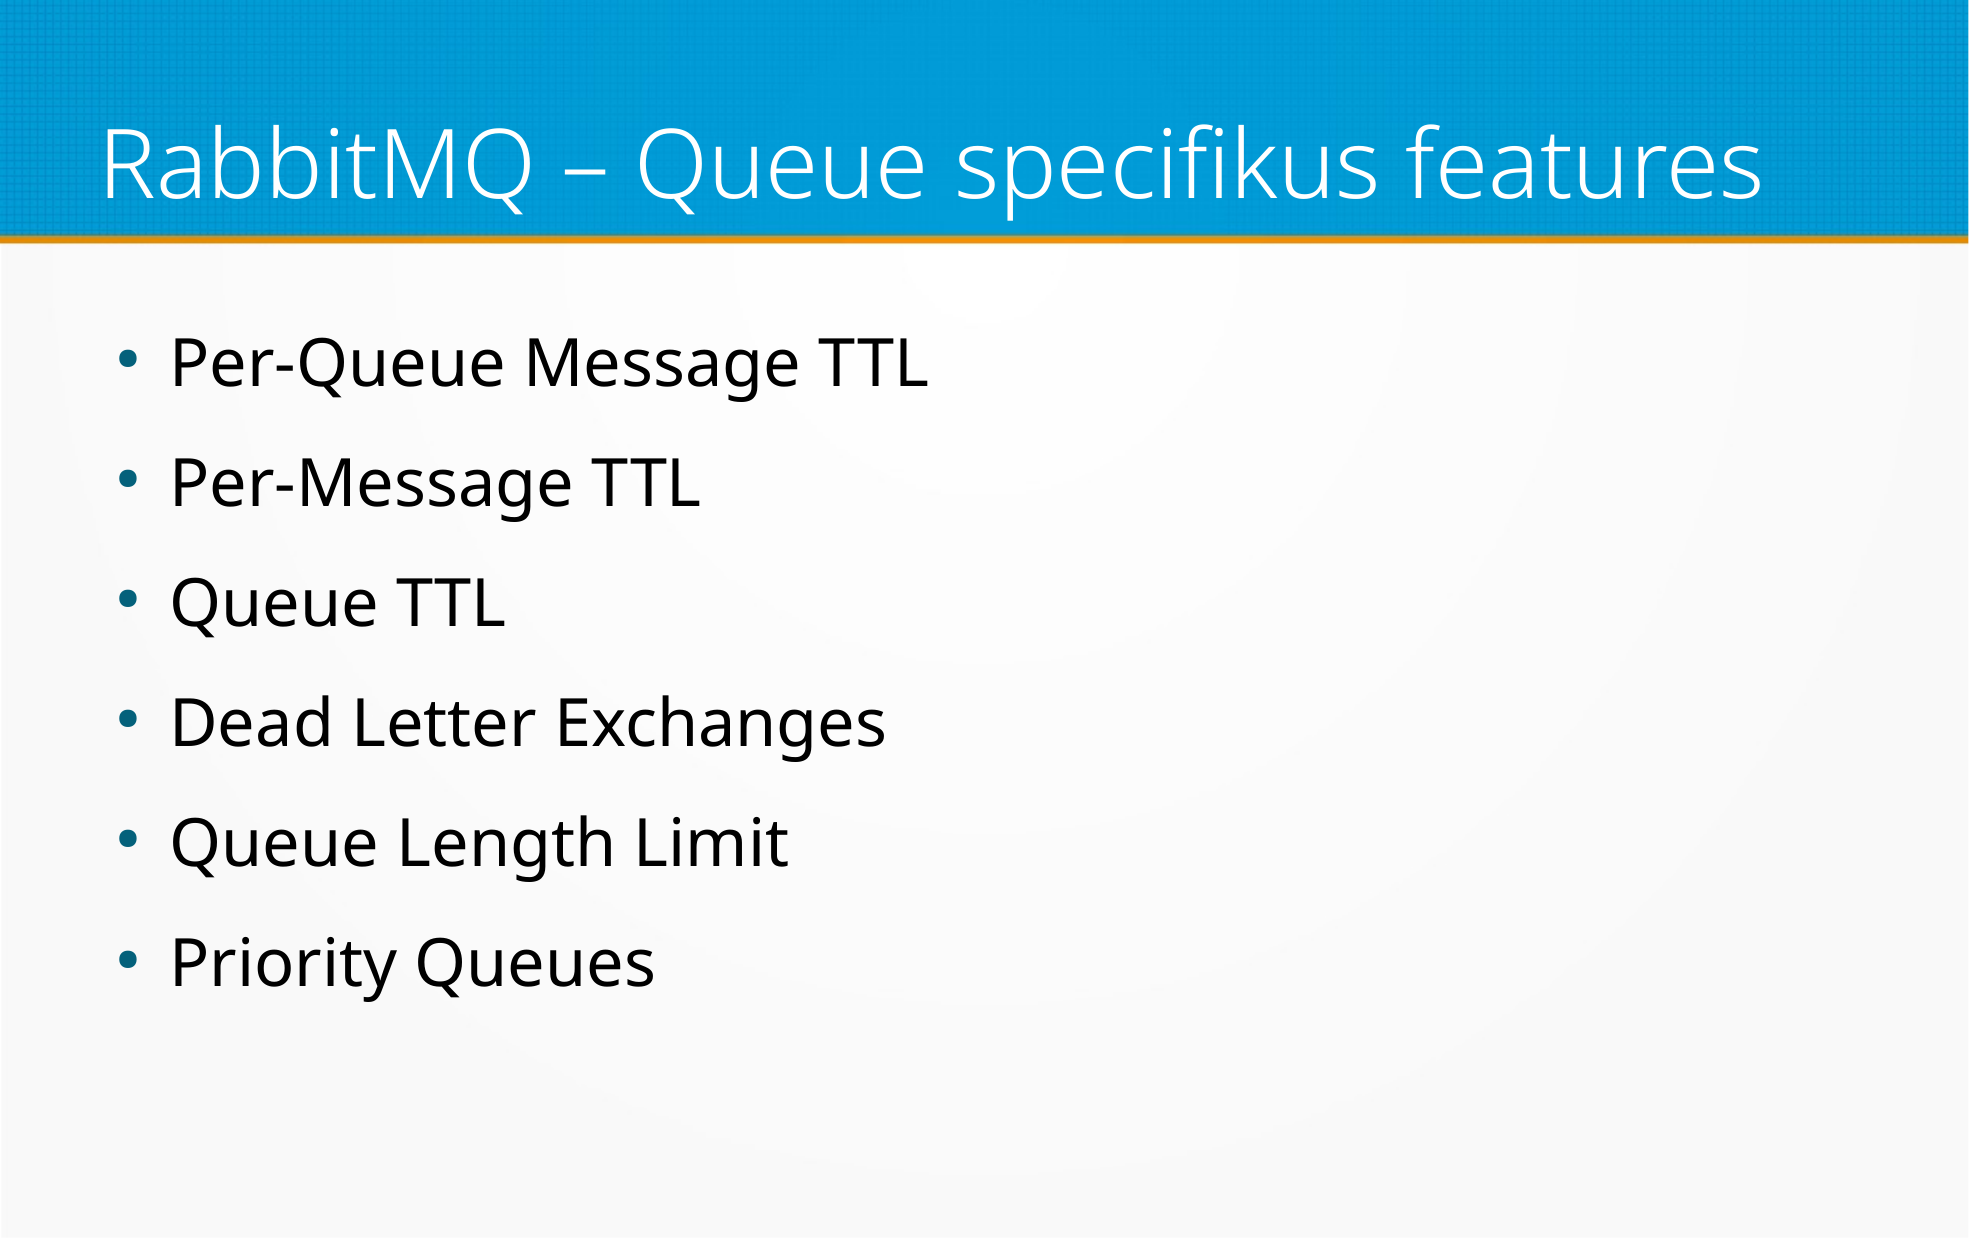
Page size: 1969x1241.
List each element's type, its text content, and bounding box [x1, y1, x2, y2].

list Per-Queue Message TTL Per-Message TTL Queue TTL Dead Letter Exchanges Queue Length Limit Priority Queues [98, 315, 1861, 1081]
title RabbitMQ – Queue specifikus features [98, 19, 1870, 227]
picture [0, 233, 1969, 1241]
